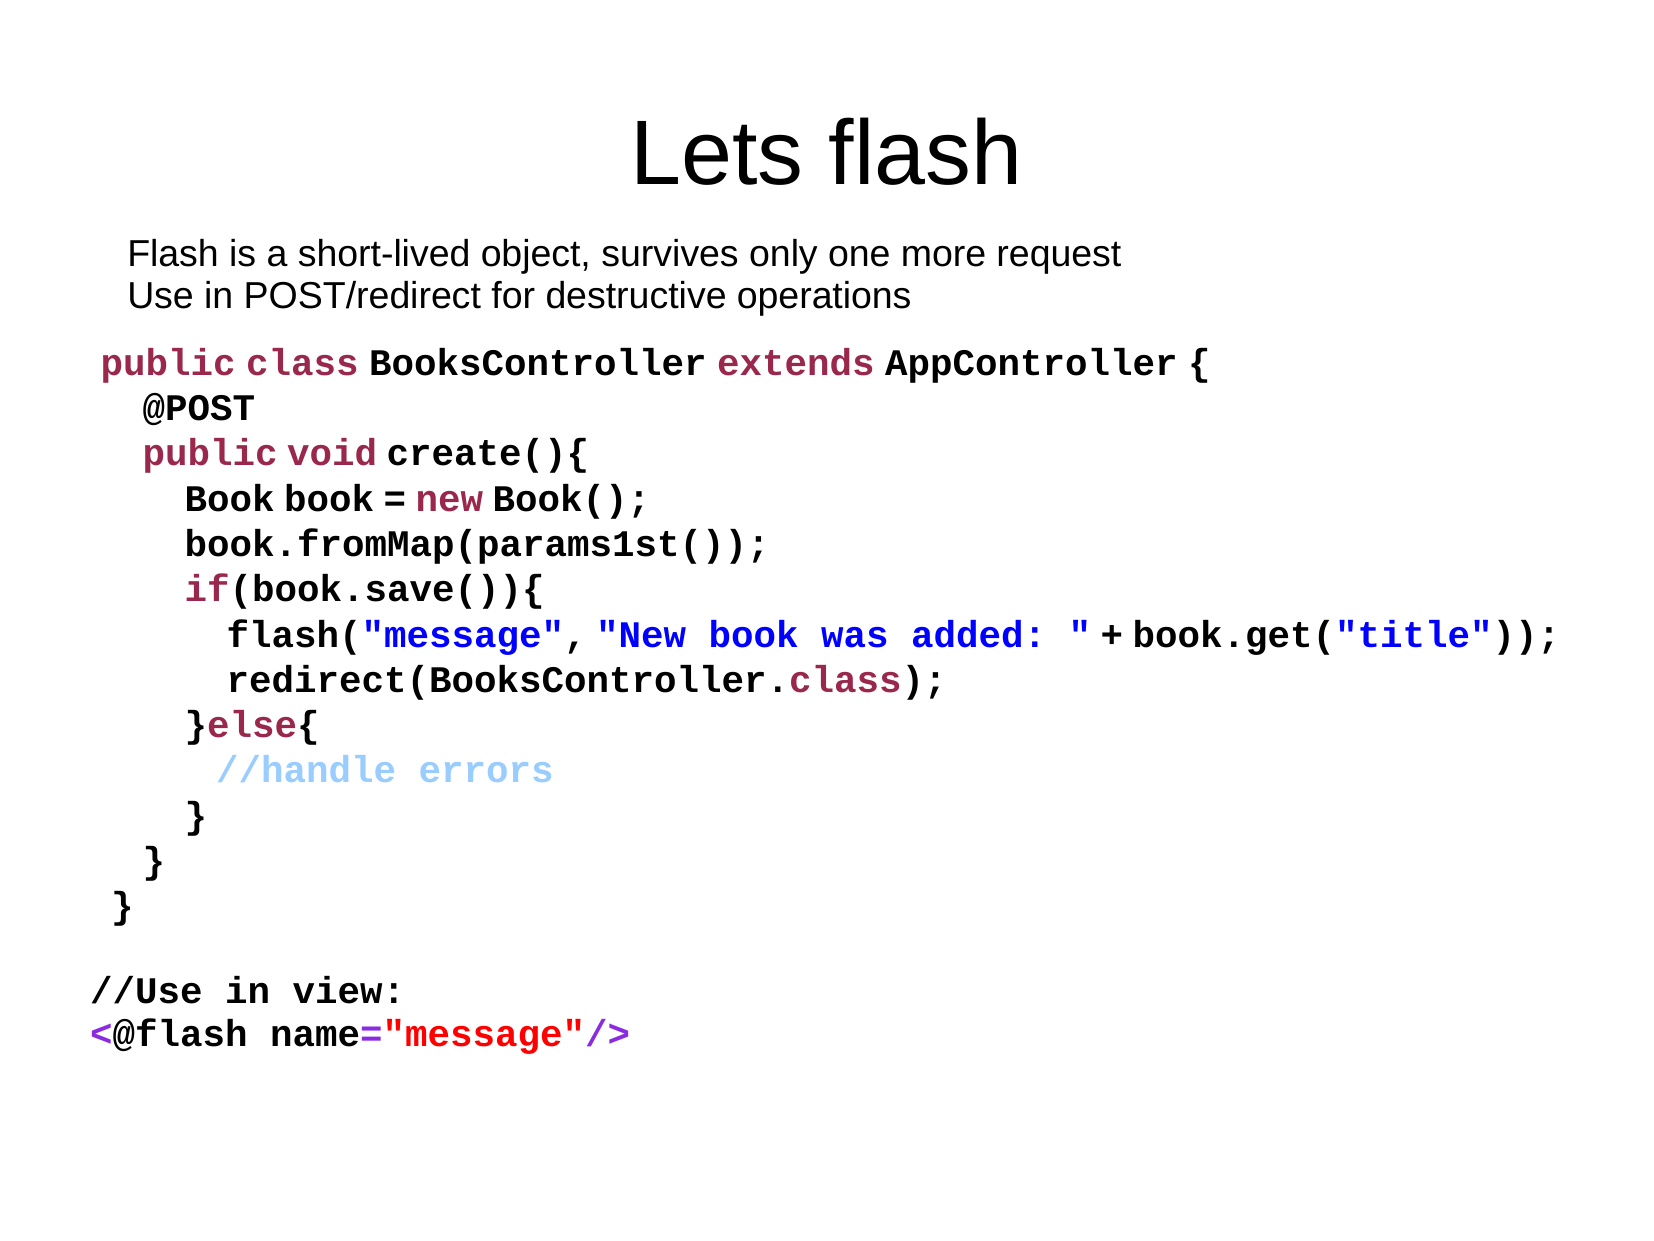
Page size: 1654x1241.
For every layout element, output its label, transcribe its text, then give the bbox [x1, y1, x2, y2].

title Lets flash [82, 56, 1571, 250]
text_box Flash is a short-lived object, survives only one more request Use in POST/redirect for destructive operations [112, 225, 1163, 324]
text_box public class BooksController extends AppController { @POST public void create(){ Book book = new Book(); book.fromMap(params1st()); if(book.save()){ flash("message", "New book was added: " + book.get("title")); redirect(BooksController.class); }else{ //handle errors } } } //Use in view: <@flash name="message"/> [75, 333, 1576, 1066]
